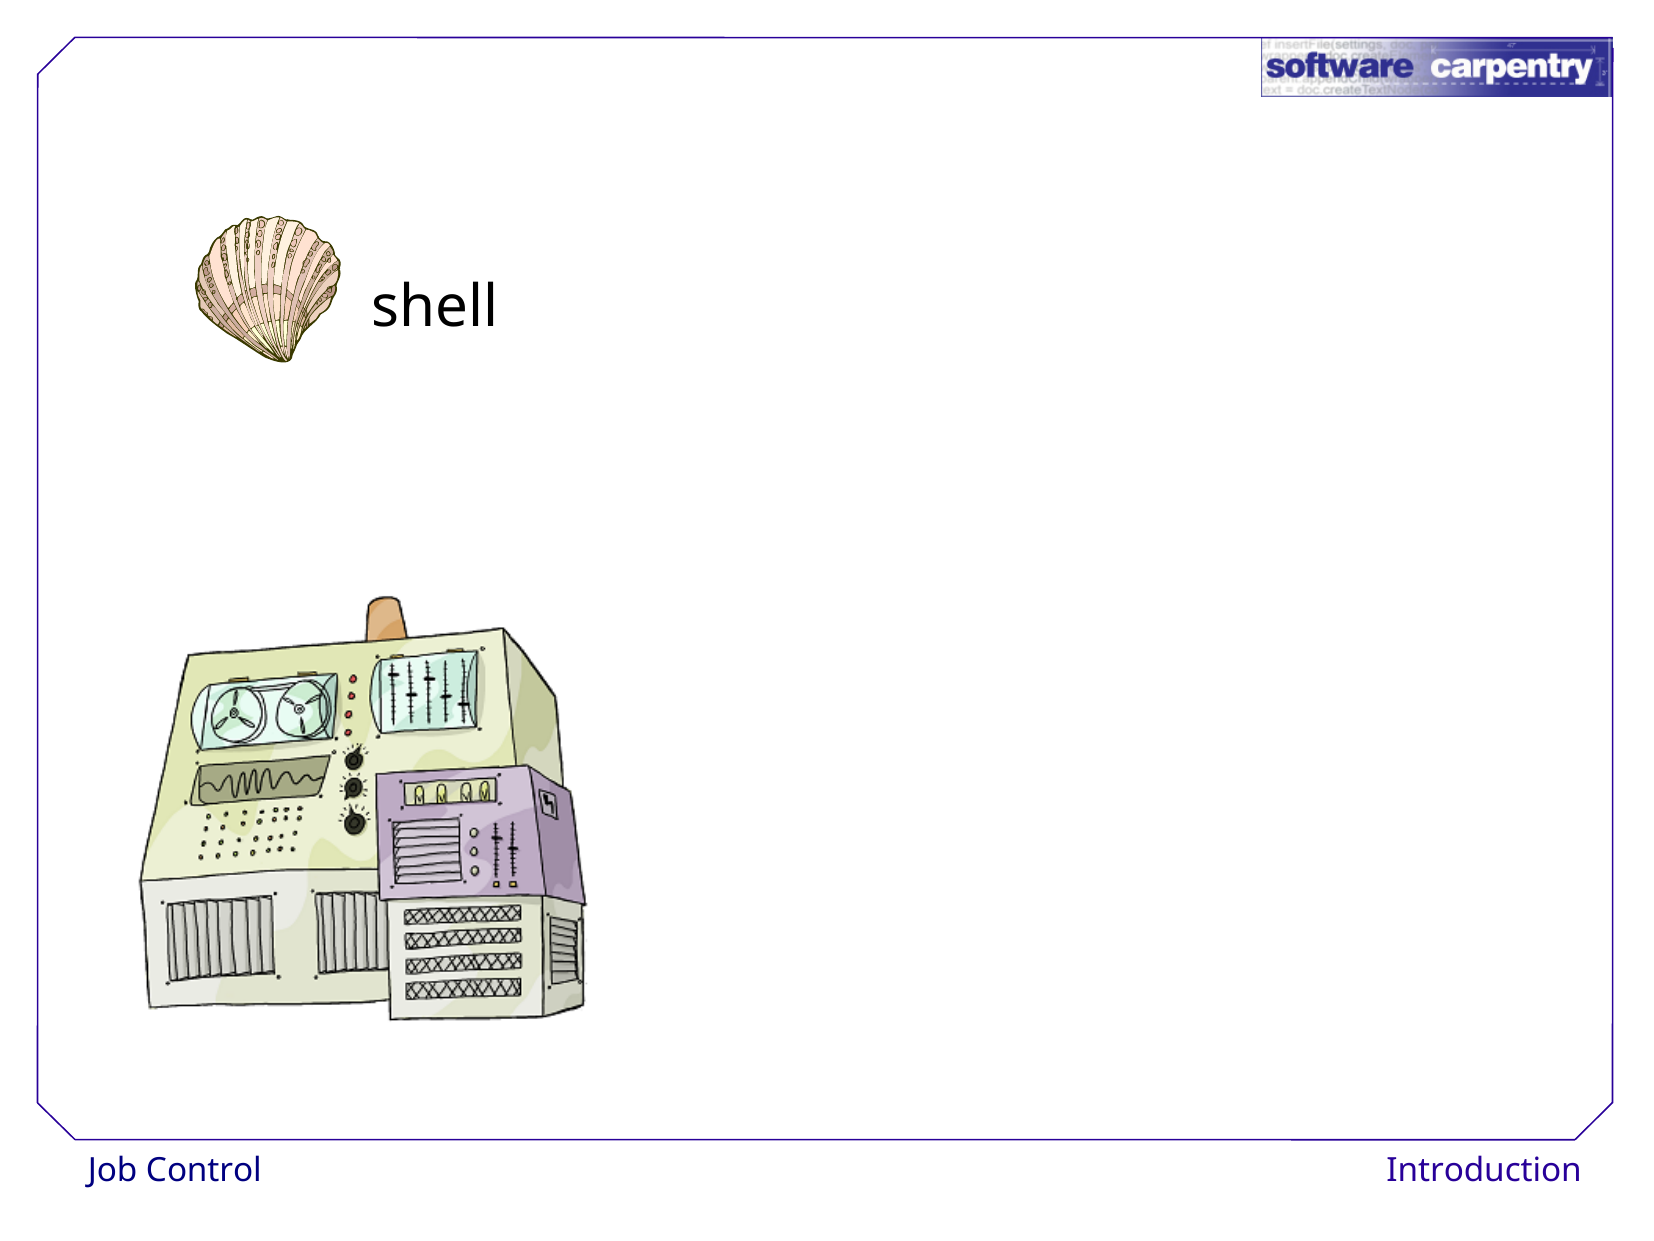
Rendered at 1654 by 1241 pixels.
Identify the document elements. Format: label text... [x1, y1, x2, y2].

picture [193, 213, 343, 367]
picture [1261, 39, 1613, 97]
text_box shell [343, 225, 588, 347]
picture [89, 548, 647, 1055]
